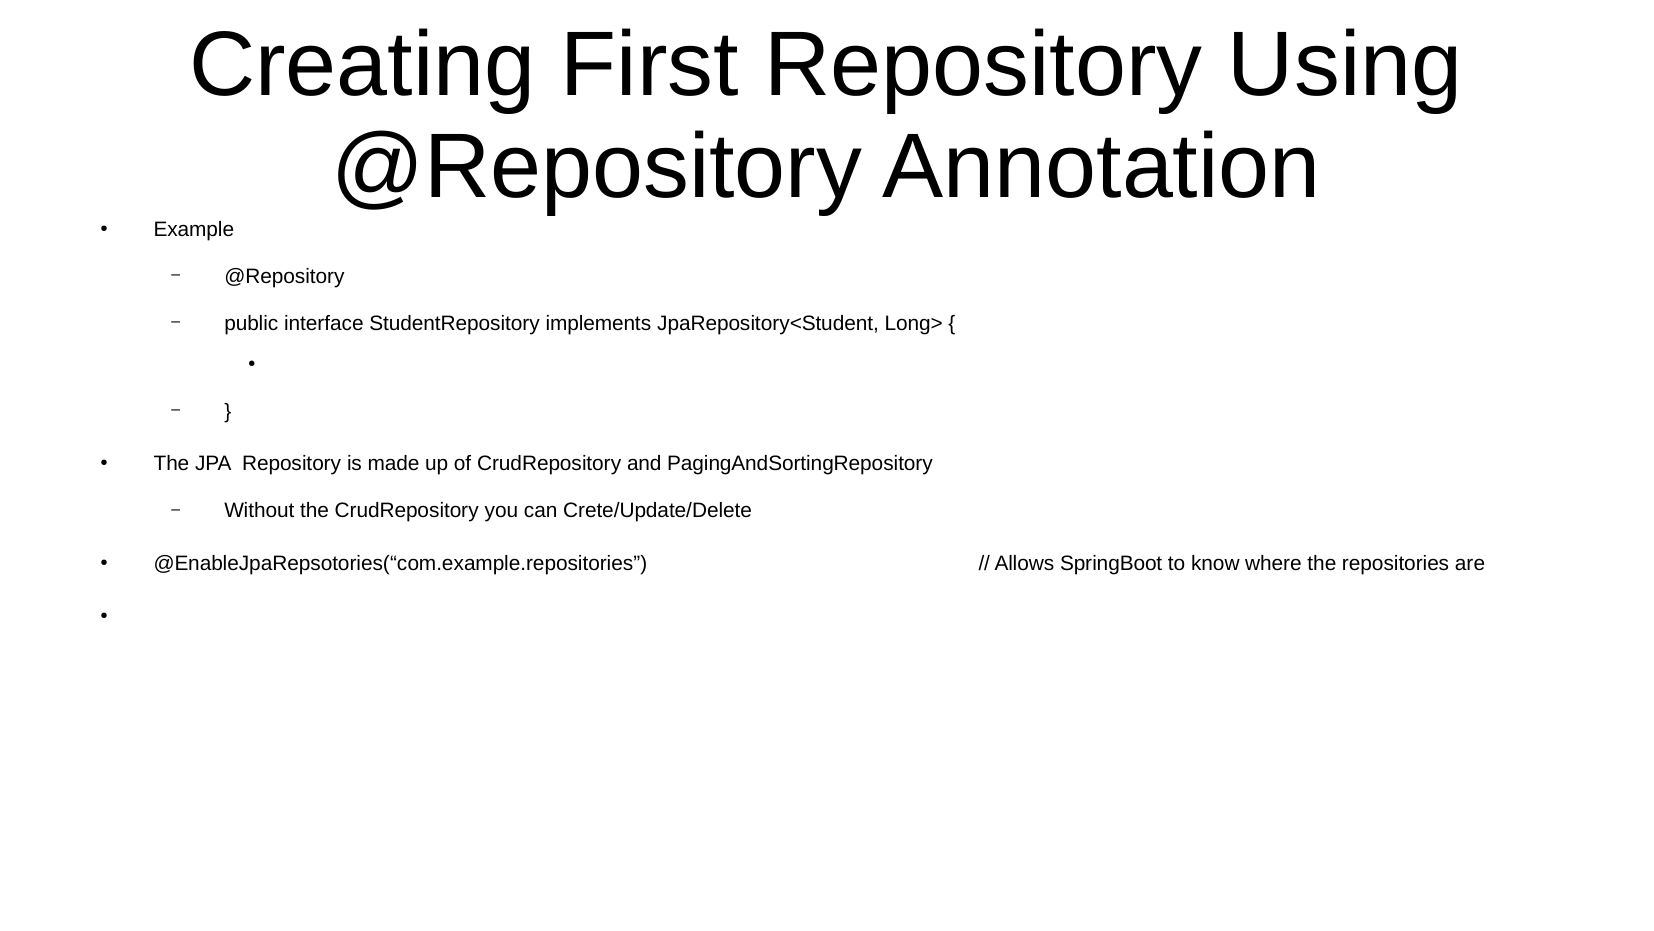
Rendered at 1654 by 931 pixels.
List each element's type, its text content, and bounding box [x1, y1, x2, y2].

list Example @Repository public interface StudentRepository implements JpaRepository<Student, Long> { } The JPA Repository is made up of CrudRepository and PagingAndSortingRepository Without the CrudRepository you can Crete/Update/Delete @EnableJpaRepsotories(“com.example.repositories”) // Allows SpringBoot to know where the repositories are [82, 217, 1621, 901]
title Creating First Repository Using @Repository Annotation [82, 12, 1571, 217]
